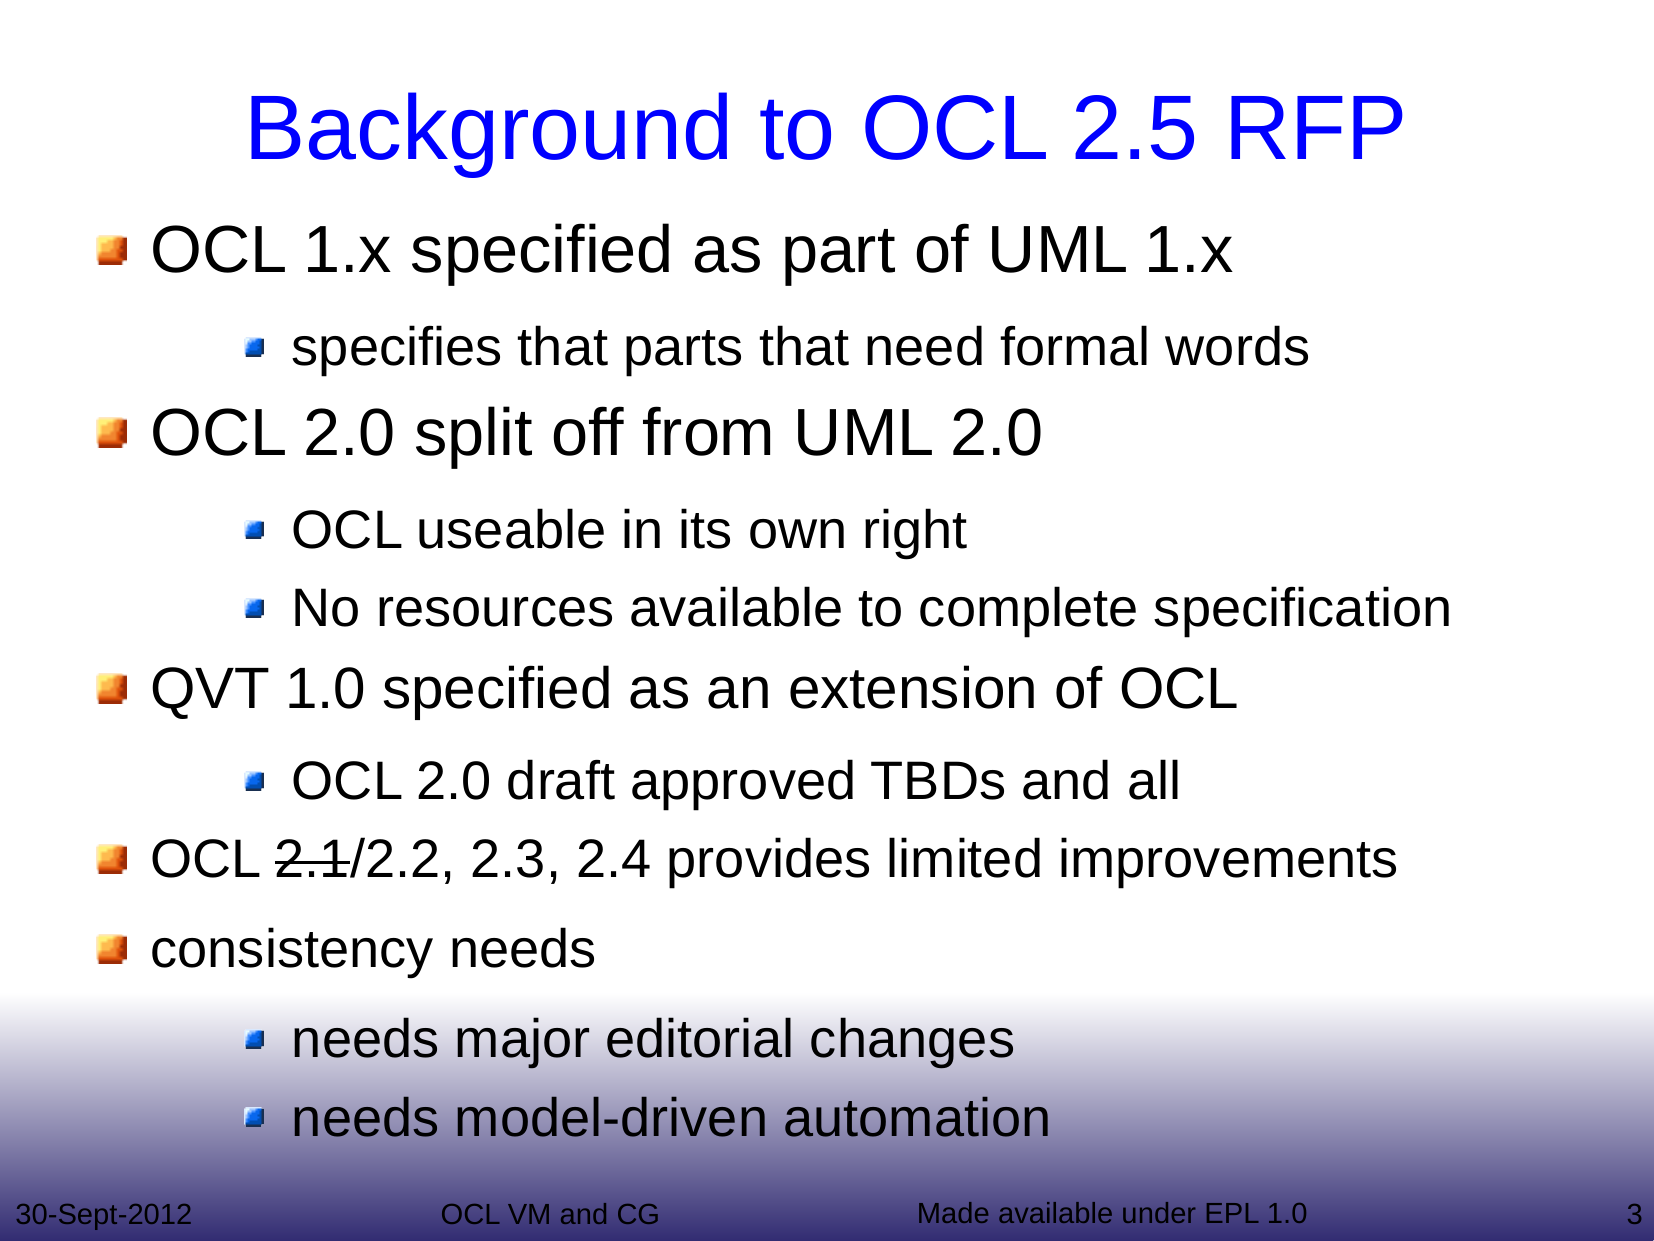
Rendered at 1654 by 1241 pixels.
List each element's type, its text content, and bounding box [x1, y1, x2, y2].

list OCL 1.x specified as part of UML 1.x specifies that parts that need formal words OCL 2.0 split off from UML 2.0 OCL useable in its own right No resources available to complete specification QVT 1.0 specified as an extension of OCL OCL 2.0 draft approved TBDs and all OCL 2.1/2.2, 2.3, 2.4 provides limited improvements consistency needs needs major editorial changes needs model-driven automation [79, 212, 1568, 1148]
title Background to OCL 2.5 RFP [82, 49, 1571, 207]
